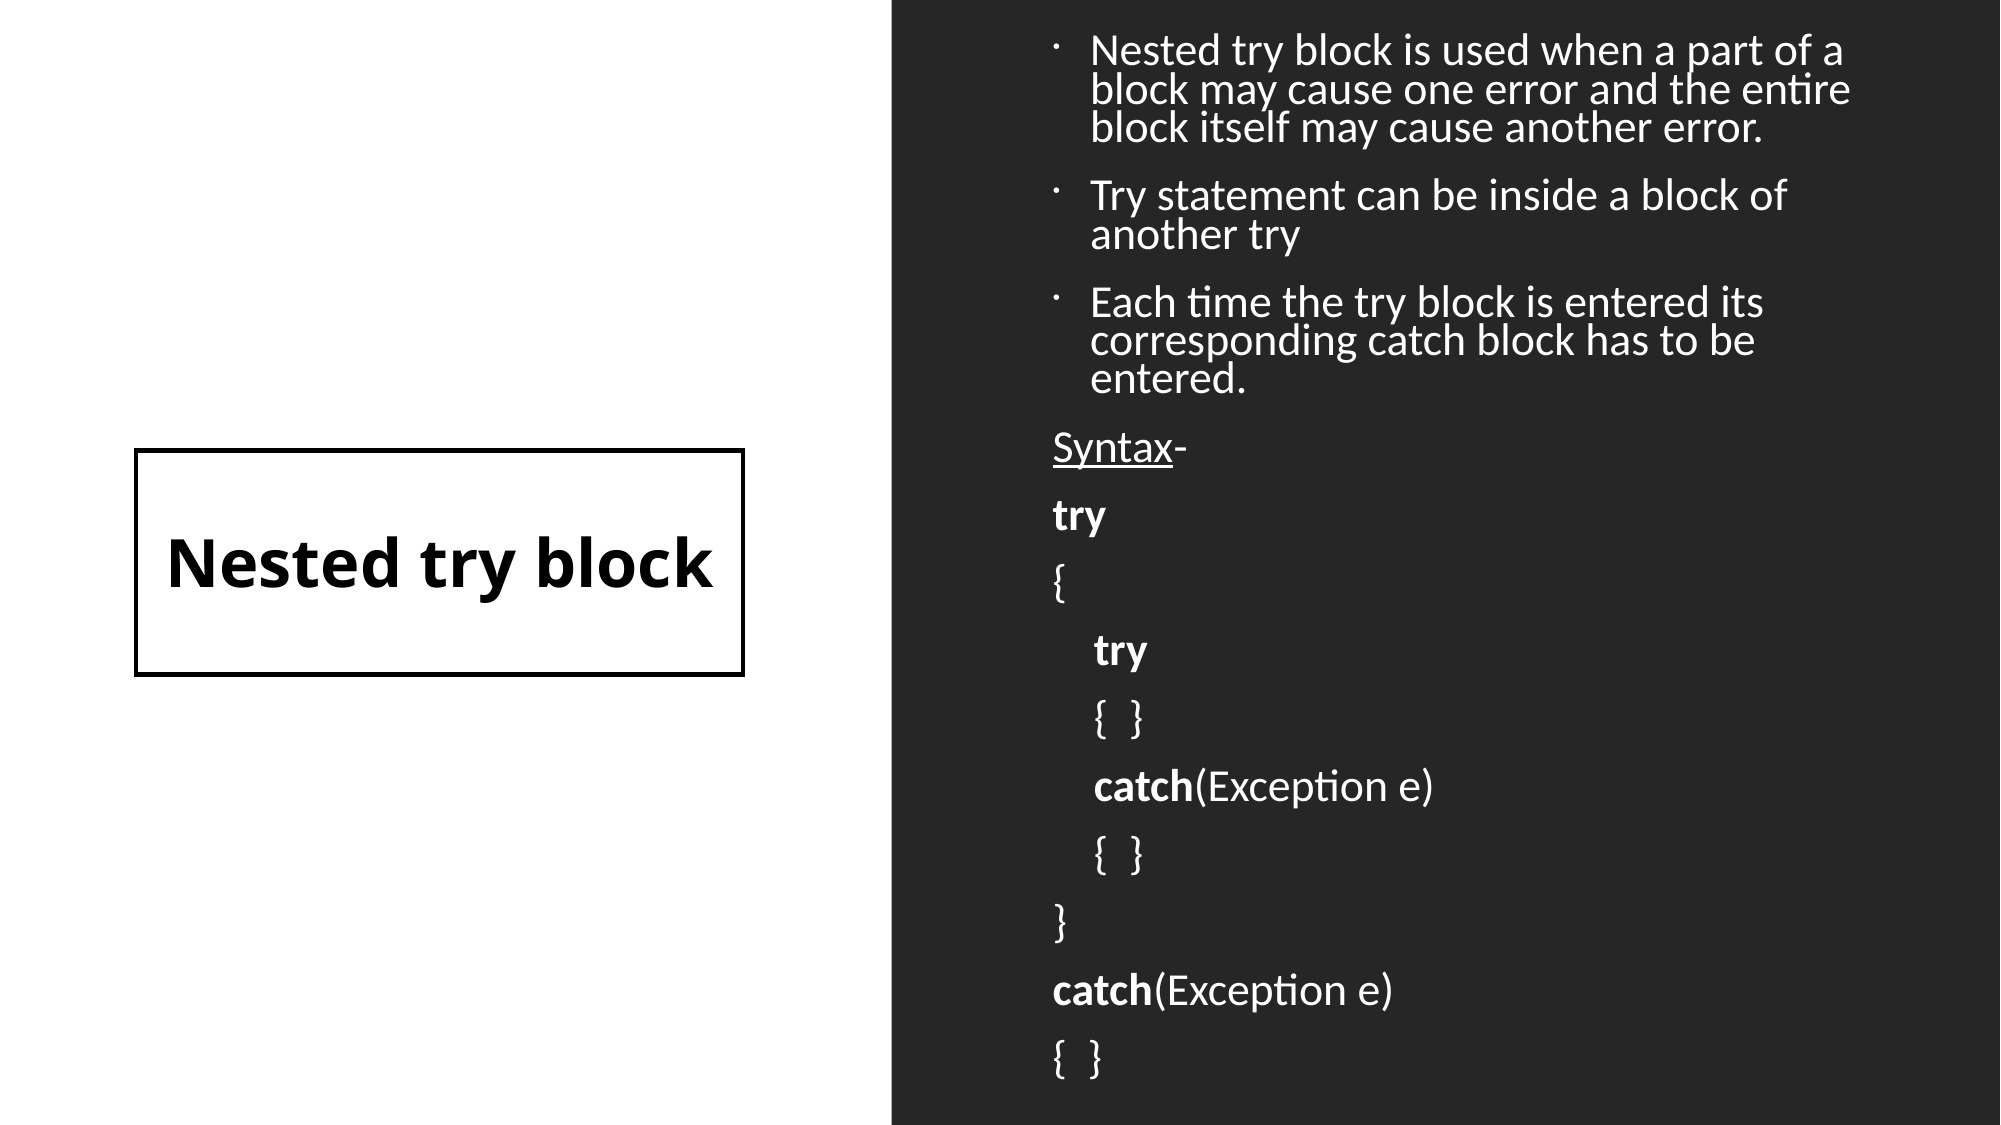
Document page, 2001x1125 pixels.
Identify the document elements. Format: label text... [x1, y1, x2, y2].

title Nested try block [136, 450, 743, 675]
list Nested try block is used when a part of a block may cause one error and the entire block itself may cause another error. Try statement can be inside a block of another try Each time the try block is entered its corresponding catch block has to be entered. Syntax- try { try { } catch(Exception e) { } } catch(Exception e) { } [1038, 219, 1926, 1034]
text_box [891, 0, 2000, 1125]
